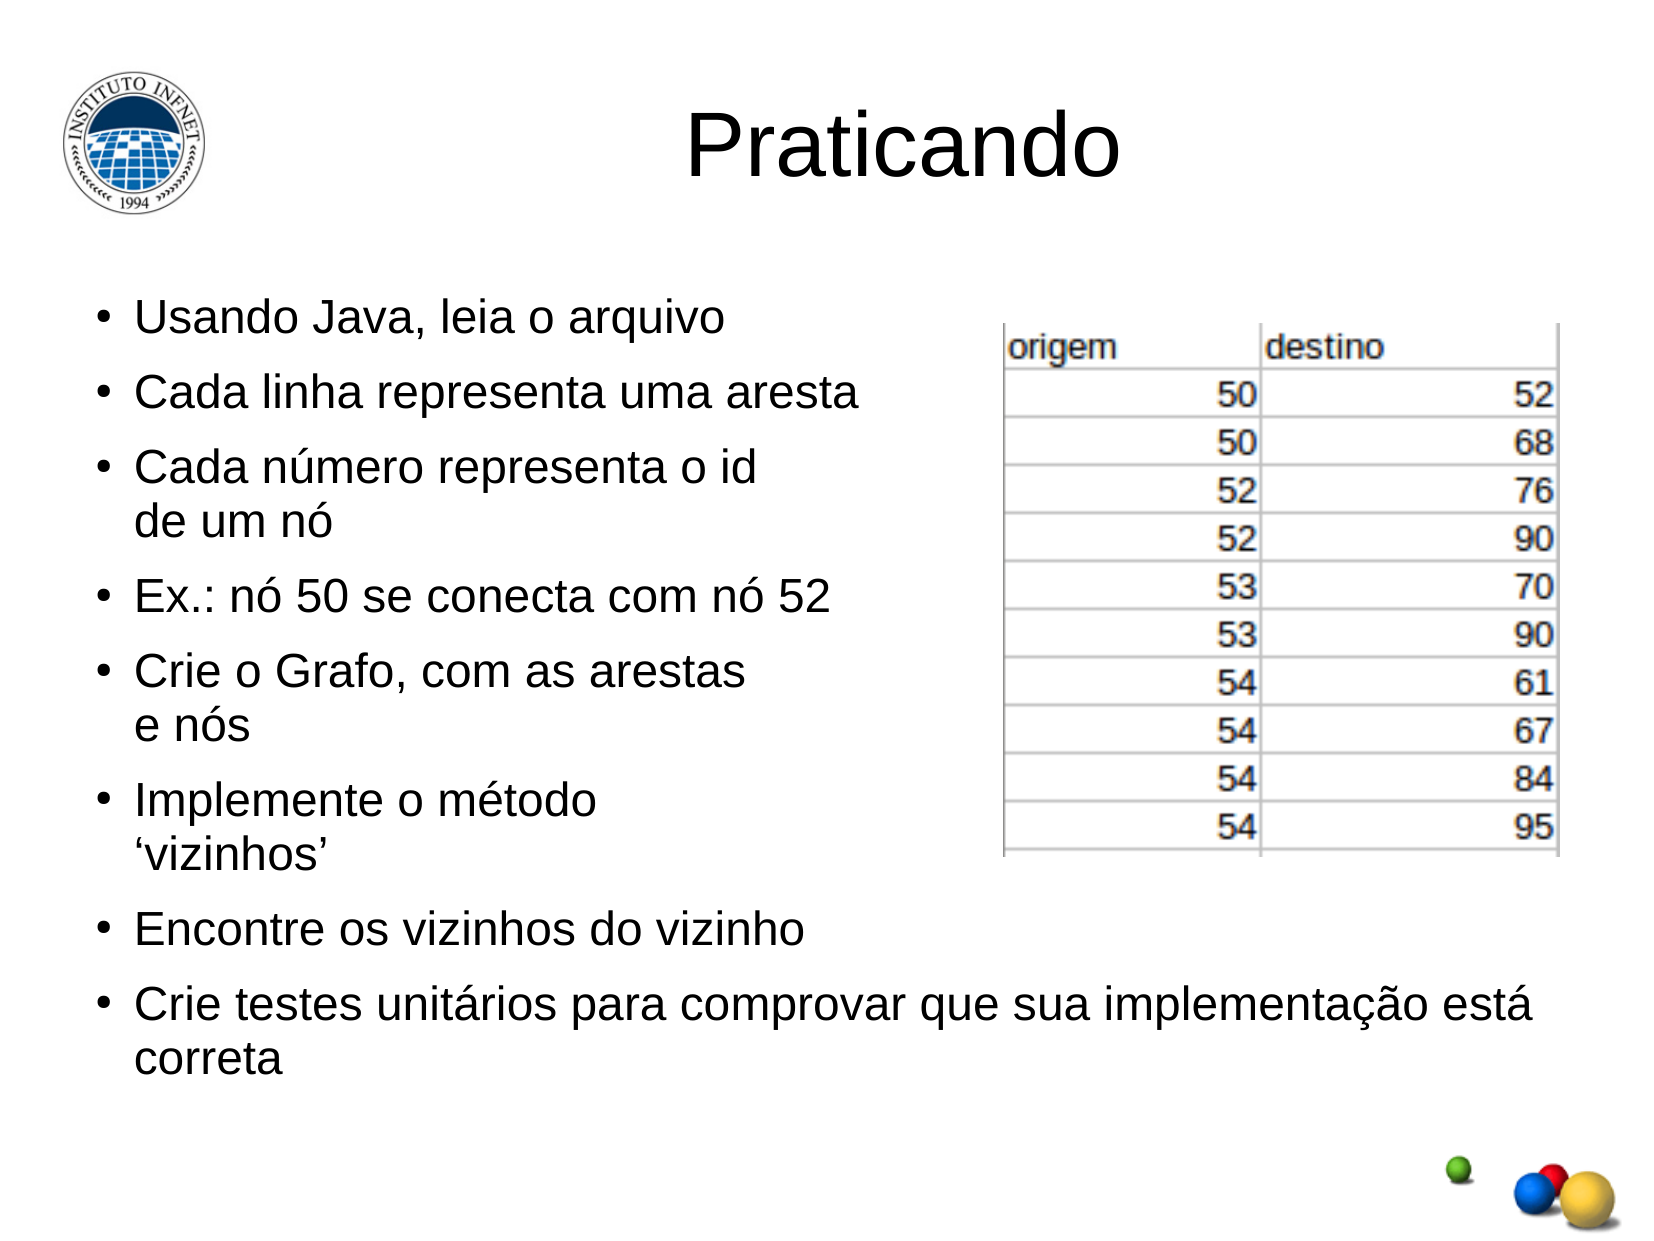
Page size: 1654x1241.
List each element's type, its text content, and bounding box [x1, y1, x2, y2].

title Praticando [259, 40, 1548, 249]
picture [1423, 1151, 1647, 1235]
list Usando Java, leia o arquivo Cada linha representa uma aresta Cada número representa o id de um nó Ex.: nó 50 se conecta com nó 52 Crie o Grafo, com as arestas e nós Implemente o método ‘vizinhos’ Encontre os vizinhos do vizinho Crie testes unitários para comprovar que sua implementação está correta [82, 290, 1571, 1170]
picture [1003, 323, 1560, 857]
picture [18, 58, 249, 227]
